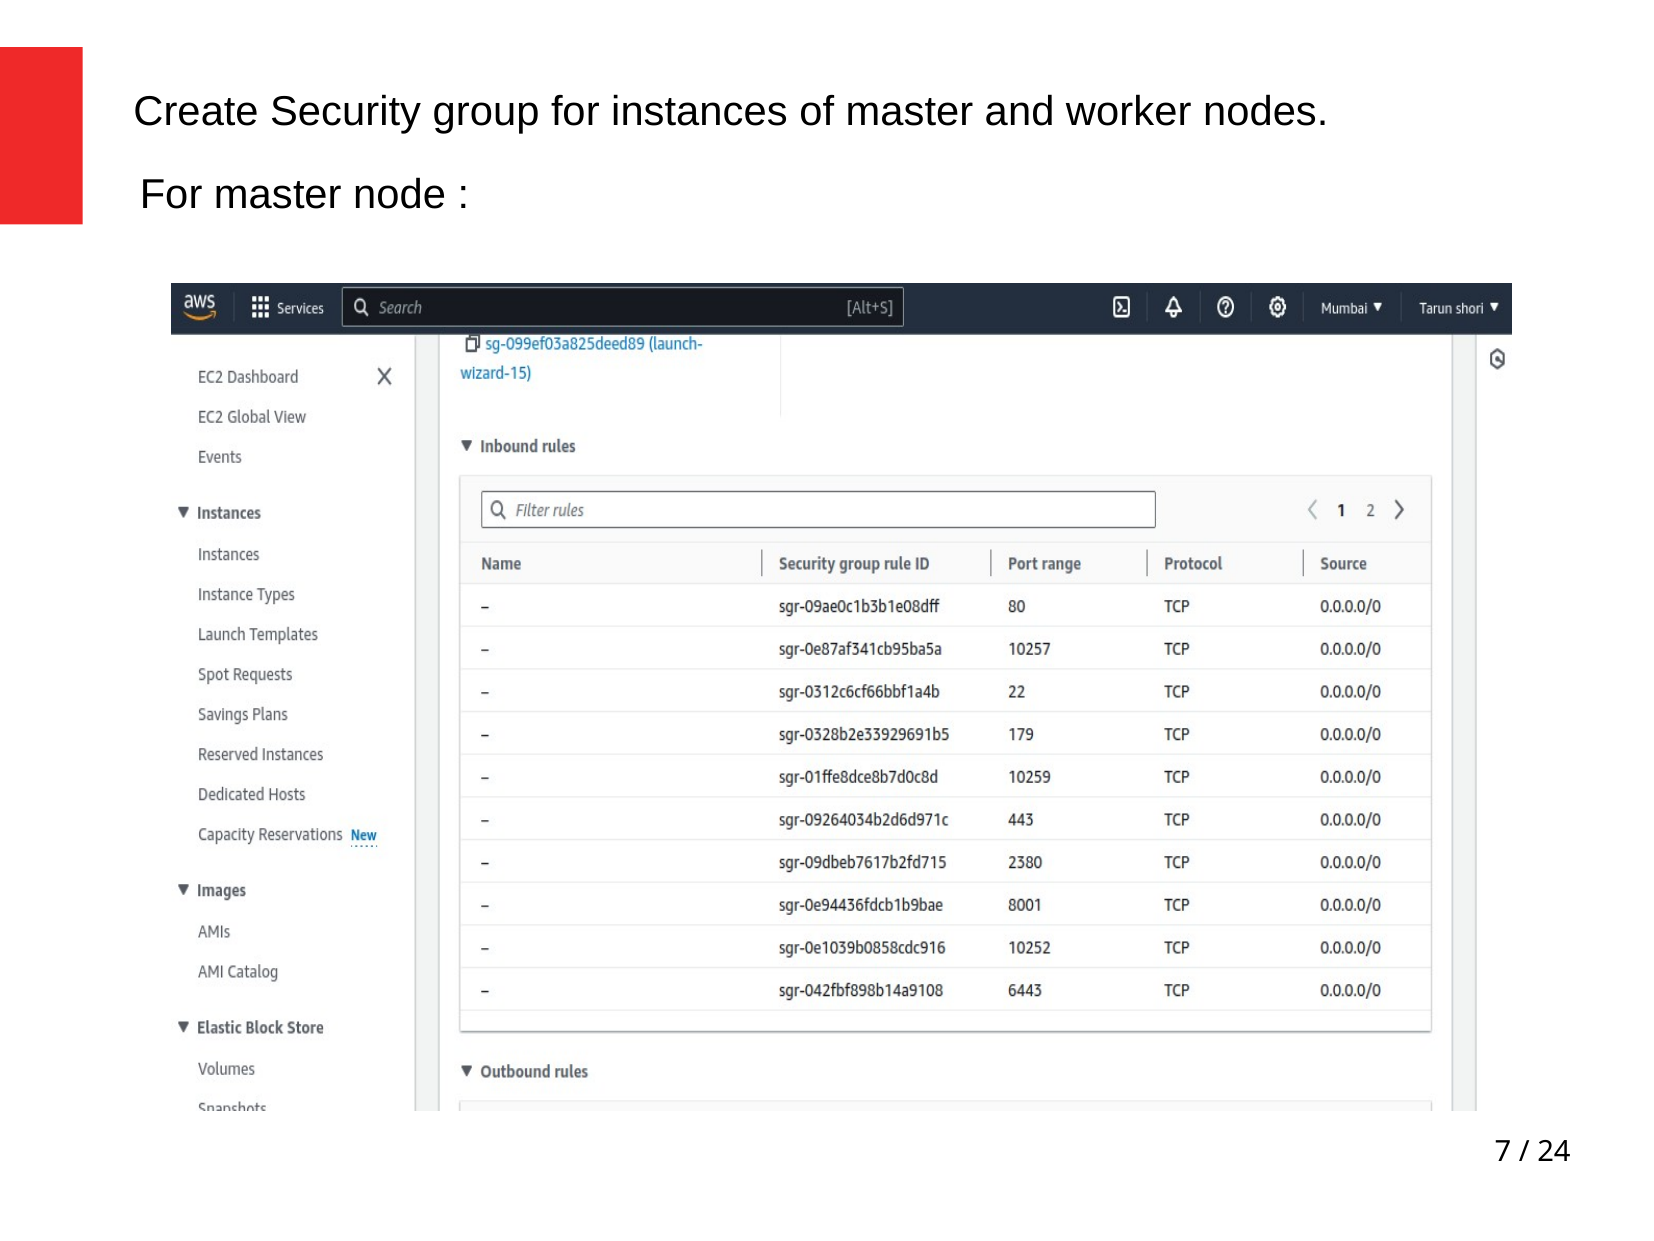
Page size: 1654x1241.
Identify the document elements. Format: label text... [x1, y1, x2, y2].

text_box For master node : [125, 163, 485, 225]
picture [171, 283, 1512, 1111]
text_box Create Security group for instances of master and worker nodes. [118, 80, 1359, 142]
